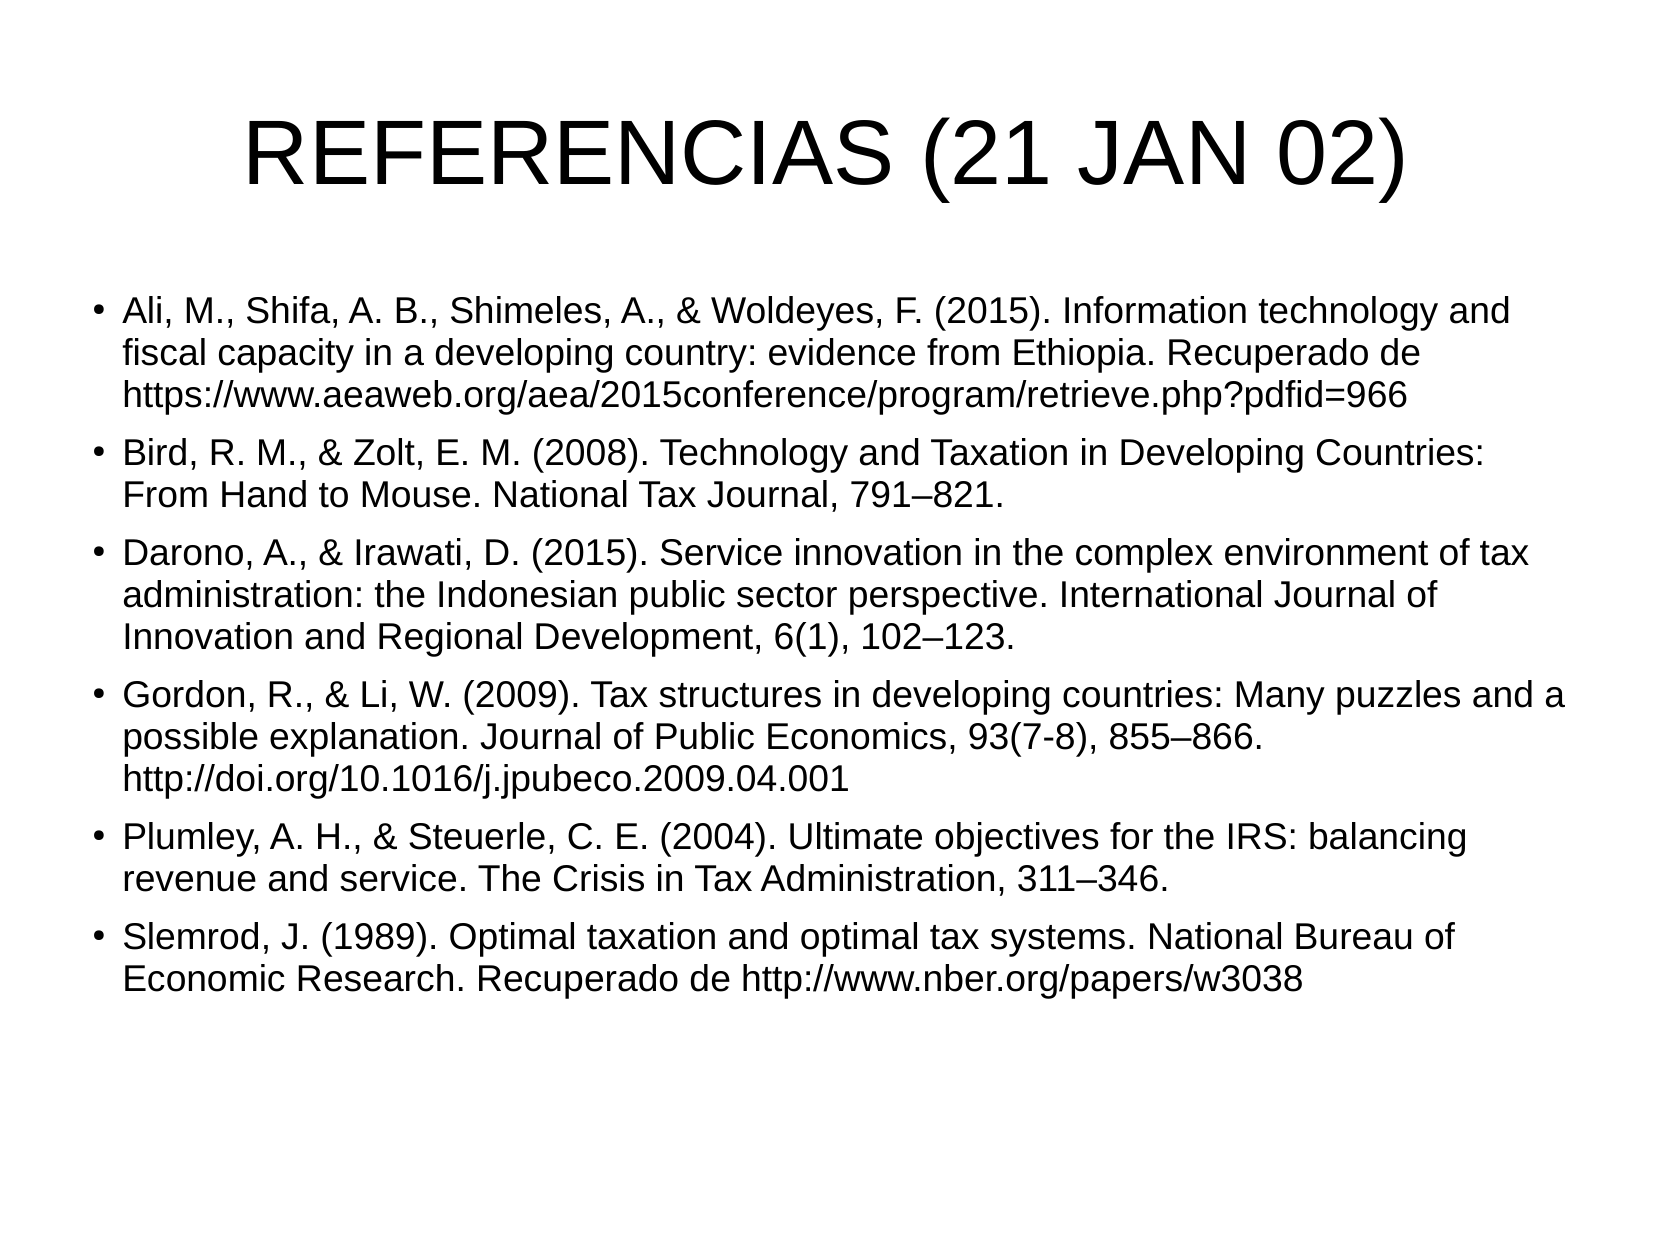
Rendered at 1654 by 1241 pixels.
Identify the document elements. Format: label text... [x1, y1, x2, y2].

list Ali, M., Shifa, A. B., Shimeles, A., & Woldeyes, F. (2015). Information technology and fiscal capacity in a developing country: evidence from Ethiopia. Recuperado de https://www.aeaweb.org/aea/2015conference/program/retrieve.php?pdfid=966 Bird, R. M., & Zolt, E. M. (2008). Technology and Taxation in Developing Countries: From Hand to Mouse. National Tax Journal, 791–821. Darono, A., & Irawati, D. (2015). Service innovation in the complex environment of tax administration: the Indonesian public sector perspective. International Journal of Innovation and Regional Development, 6(1), 102–123. Gordon, R., & Li, W. (2009). Tax structures in developing countries: Many puzzles and a possible explanation. Journal of Public Economics, 93(7-8), 855–866. http://doi.org/10.1016/j.jpubeco.2009.04.001 Plumley, A. H., & Steuerle, C. E. (2004). Ultimate objectives for the IRS: balancing revenue and service. The Crisis in Tax Administration, 311–346. Slemrod, J. (1989). Optimal taxation and optimal tax systems. National Bureau of Economic Research. Recuperado de http://www.nber.org/papers/w3038 [82, 290, 1571, 1010]
title REFERENCIAS (21 JAN 02) [82, 49, 1571, 257]
